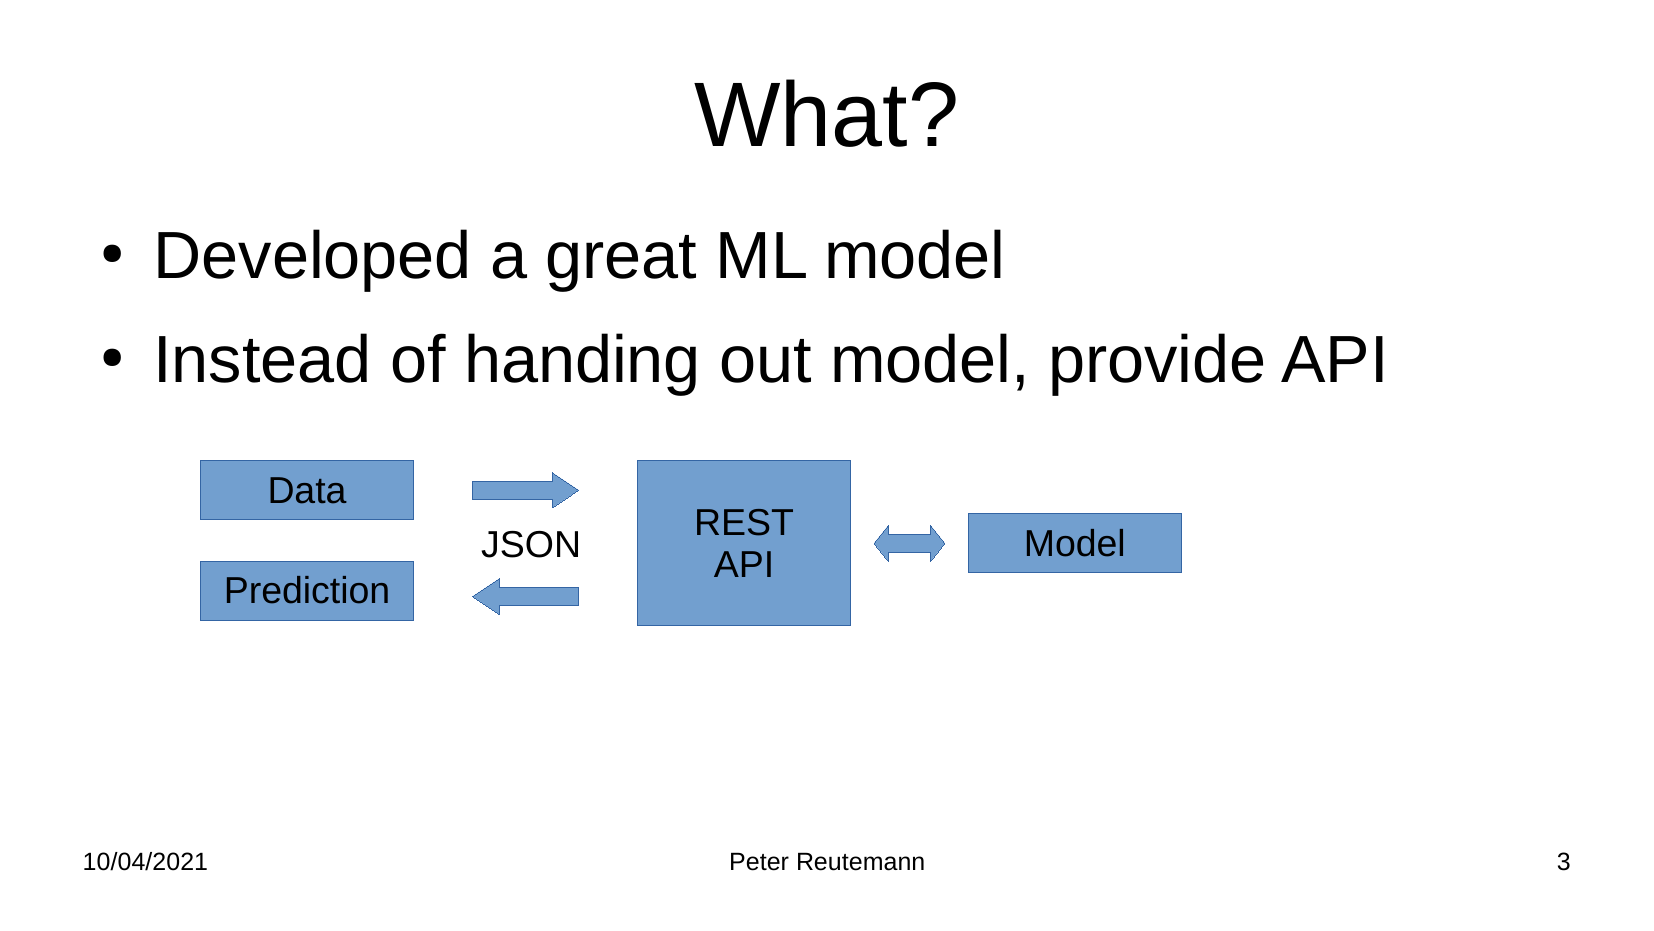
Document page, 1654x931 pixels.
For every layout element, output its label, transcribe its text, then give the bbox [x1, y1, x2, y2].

text_box JSON [466, 516, 632, 573]
text_box REST API [637, 460, 851, 626]
text_box [874, 525, 945, 562]
text_box [472, 578, 579, 615]
list Developed a great ML model Instead of handing out model, provide API [82, 217, 1571, 758]
text_box Data [200, 460, 414, 520]
text_box Prediction [200, 561, 414, 621]
text_box Model [968, 513, 1182, 573]
title What? [82, 37, 1571, 193]
text_box [472, 472, 579, 508]
